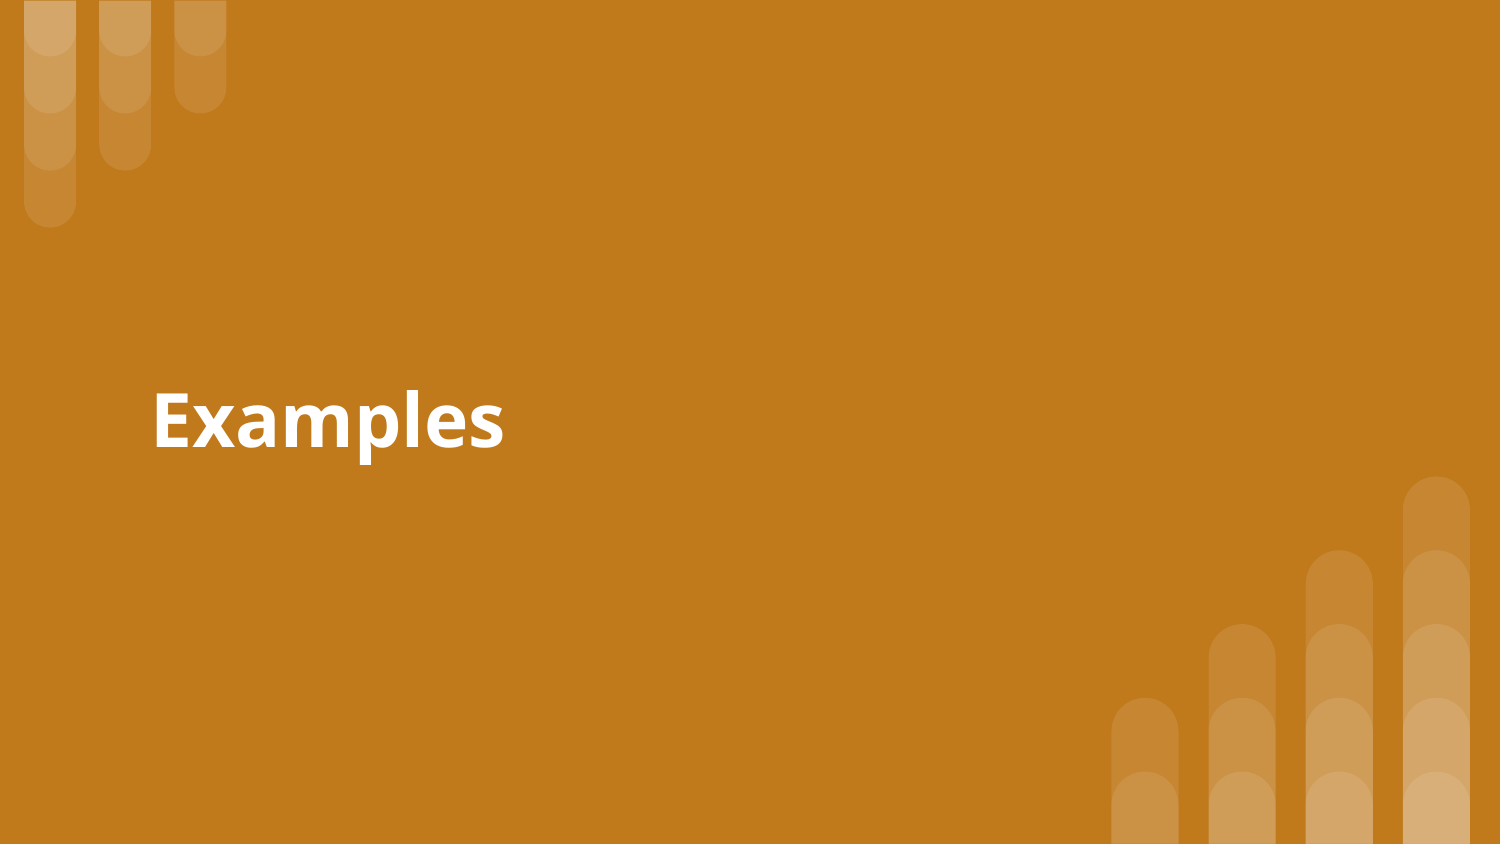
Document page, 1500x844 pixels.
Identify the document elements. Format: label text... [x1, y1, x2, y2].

title Examples [135, 264, 1097, 572]
